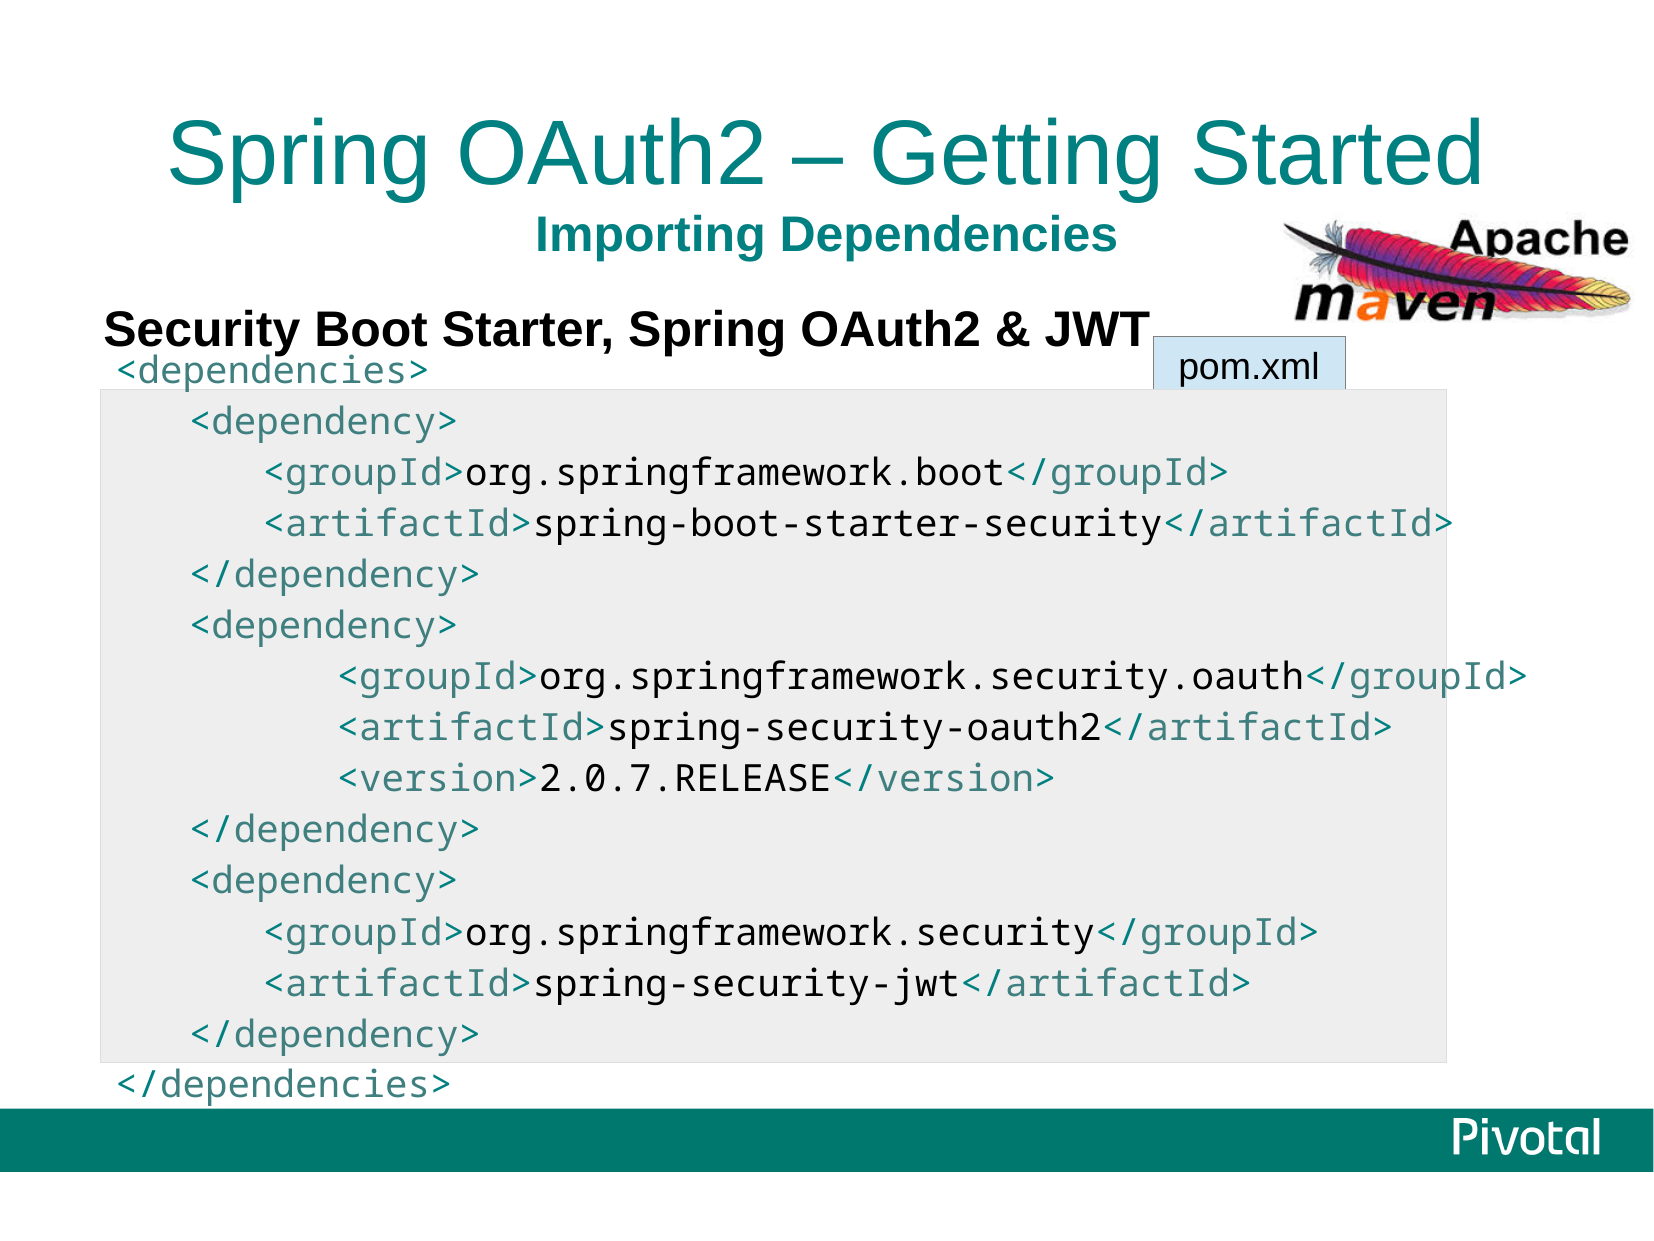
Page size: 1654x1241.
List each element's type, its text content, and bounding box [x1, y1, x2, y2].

text_box pom.xml [1203, 361, 1214, 377]
title Spring OAuth2 – Getting Started [82, 49, 1571, 198]
text_box Security Boot Starter, Spring OAuth2 & JWT [88, 294, 1205, 367]
text_box pom.xml [1153, 336, 1346, 389]
picture [1452, 1115, 1601, 1158]
picture [1274, 274, 1639, 332]
text_box Importing Dependencies [0, 198, 1654, 274]
text_box <dependencies> <dependency> <groupId>org.springframework.boot</groupId> <artifactId>spring-boot-starter-security</artifactId> </dependency> <dependency> <groupId>org.springframework.security.oauth</groupId> <artifactId>spring-security-oauth2</artifactId> <version>2.0.7.RELEASE</version> </dependency> <dependency> <groupId>org.springframework.security</groupId> <artifactId>spring-security-jwt</artifactId> </dependency> </dependencies> [100, 389, 1447, 1063]
